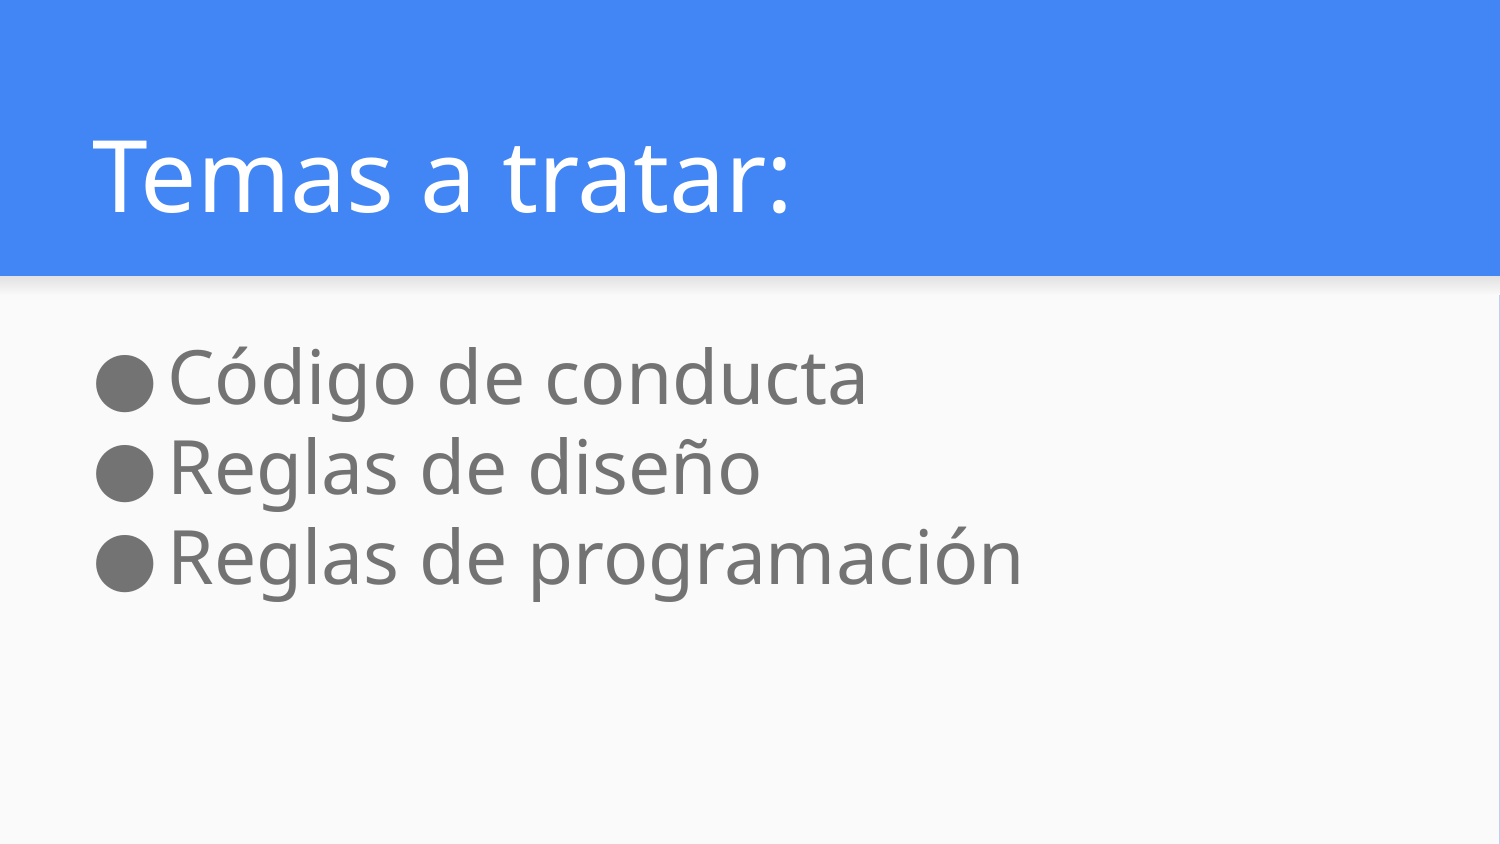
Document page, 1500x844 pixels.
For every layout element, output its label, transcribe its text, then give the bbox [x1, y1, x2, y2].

title Temas a tratar: [77, 121, 1427, 248]
list Código de conducta Reglas de diseño Reglas de programación [77, 314, 1427, 760]
